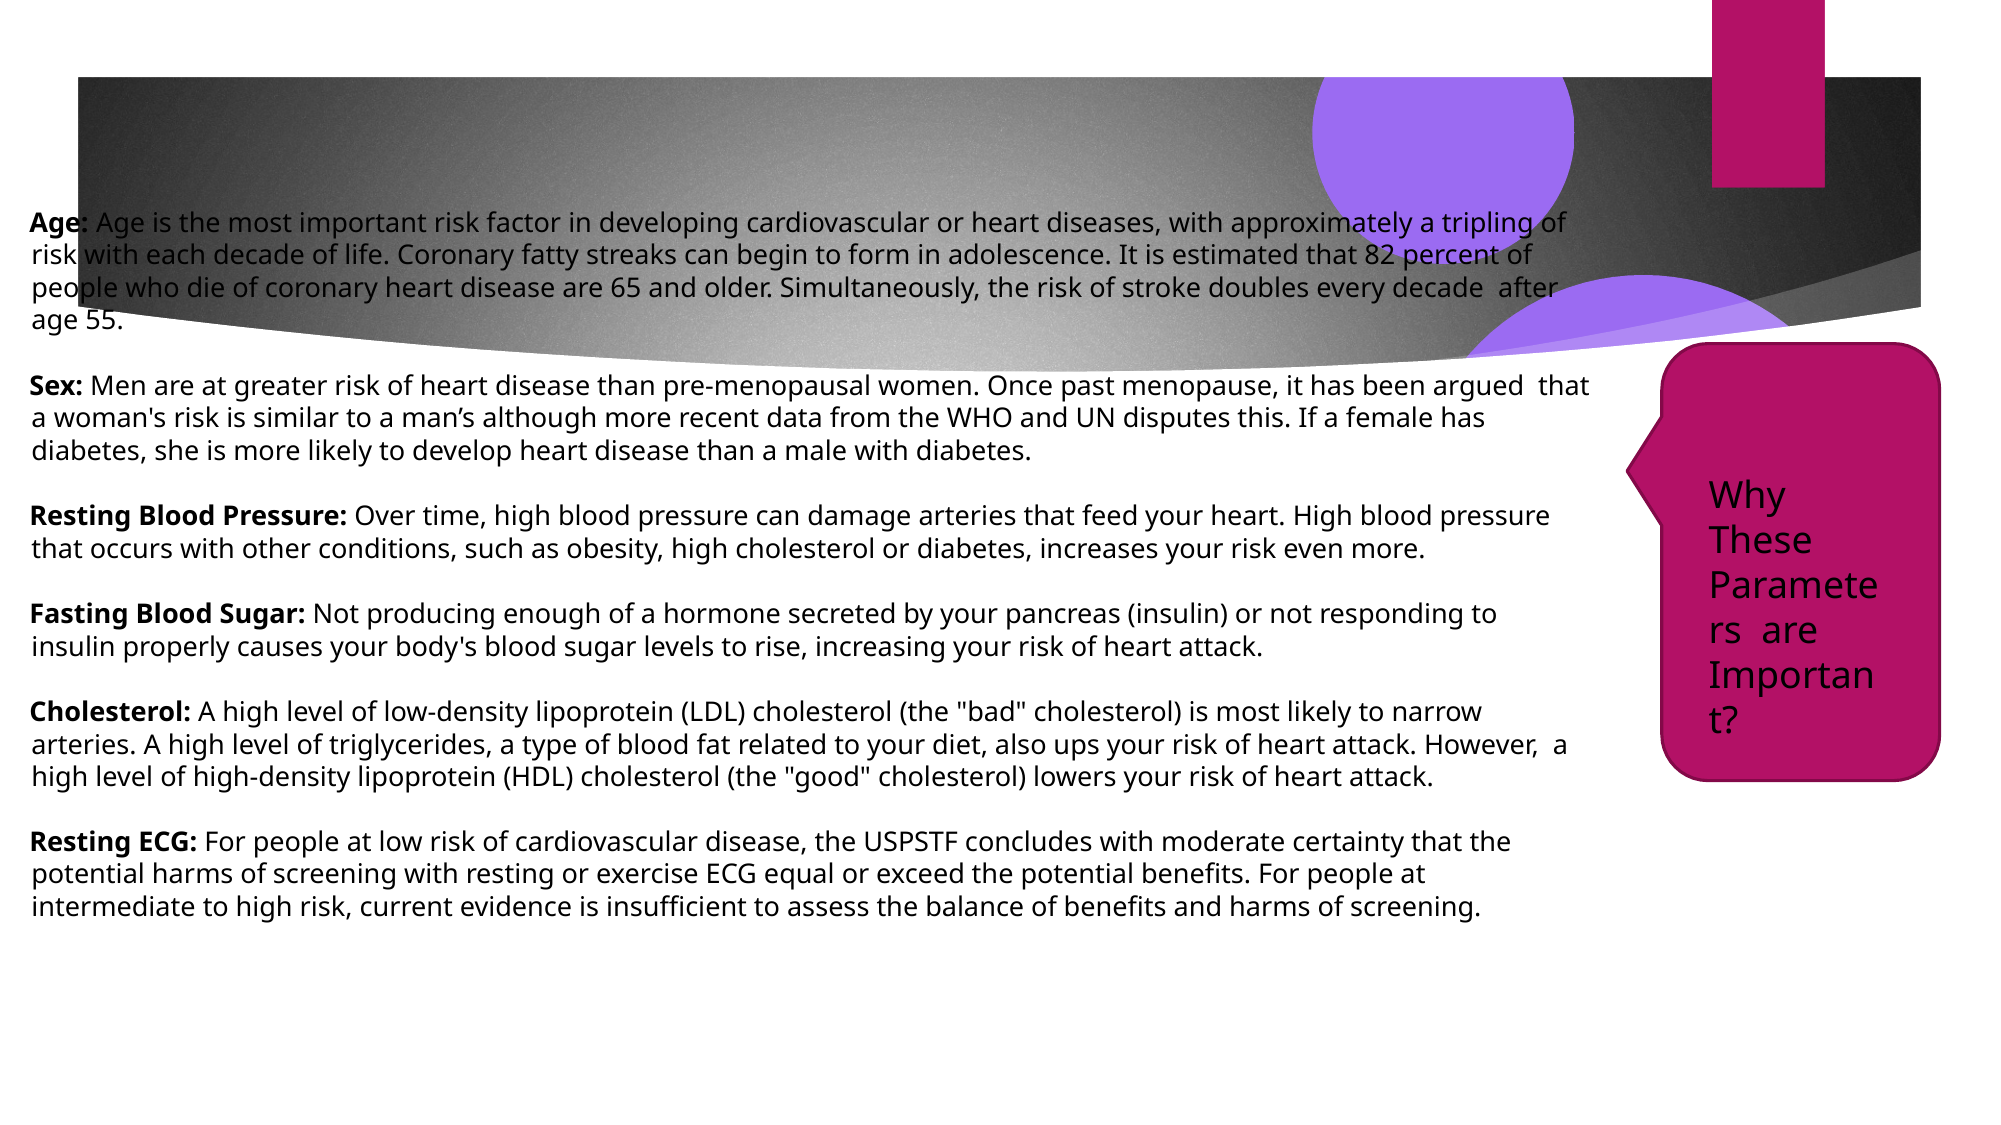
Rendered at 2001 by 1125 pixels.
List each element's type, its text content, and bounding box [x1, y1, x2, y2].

picture [79, 78, 1332, 203]
text_box Cholesterol: A high level of low-density lipoprotein (LDL) cholesterol (the "bad" cholesterol) is most likely to narrow arteries. A high level of triglycerides, a type of blood fat related to your diet, also ups your risk of heart attack. However, a high level of high-density lipoprotein (HDL) cholesterol (the "good" cholesterol) lowers your risk of heart attack. Resting ECG: For people at low risk of cardiovascular disease, the USPSTF concludes with moderate certainty that the potential harms of screening with resting or exercise ECG equal or exceed the potential benefits. For people at intermediate to high risk, current evidence is insufficient to assess the balance of benefits and harms of screening. [27, 692, 1592, 922]
text_box Fasting Blood Sugar: Not producing enough of a hormone secreted by your pancreas (insulin) or not responding to insulin properly causes your body's blood sugar levels to rise, increasing your risk of heart attack. [27, 594, 1532, 662]
text_box Age: Age is the most important risk factor in developing cardiovascular or heart diseases, with approximately a tripling of risk with each decade of life. Coronary fatty streaks can begin to form in adolescence. It is estimated that 82 percent of people who die of coronary heart disease are 65 and older. Simultaneously, the risk of stroke doubles every decade after age 55. Sex: Men are at greater risk of heart disease than pre-menopausal women. Once past menopause, it has been argued that a woman's risk is similar to a man’s although more recent data from the WHO and UN disputes this. If a female has diabetes, she is more likely to develop heart disease than a male with diabetes. [27, 203, 1609, 466]
text_box Why These Parameters are Important? [1706, 469, 1885, 742]
picture [1555, 78, 1920, 300]
text_box Resting Blood Pressure: Over time, high blood pressure can damage arteries that feed your heart. High blood pressure that occurs with other conditions, such as obesity, high cholesterol or diabetes, increases your risk even more. [27, 496, 1573, 564]
text_box [1630, 346, 1938, 779]
